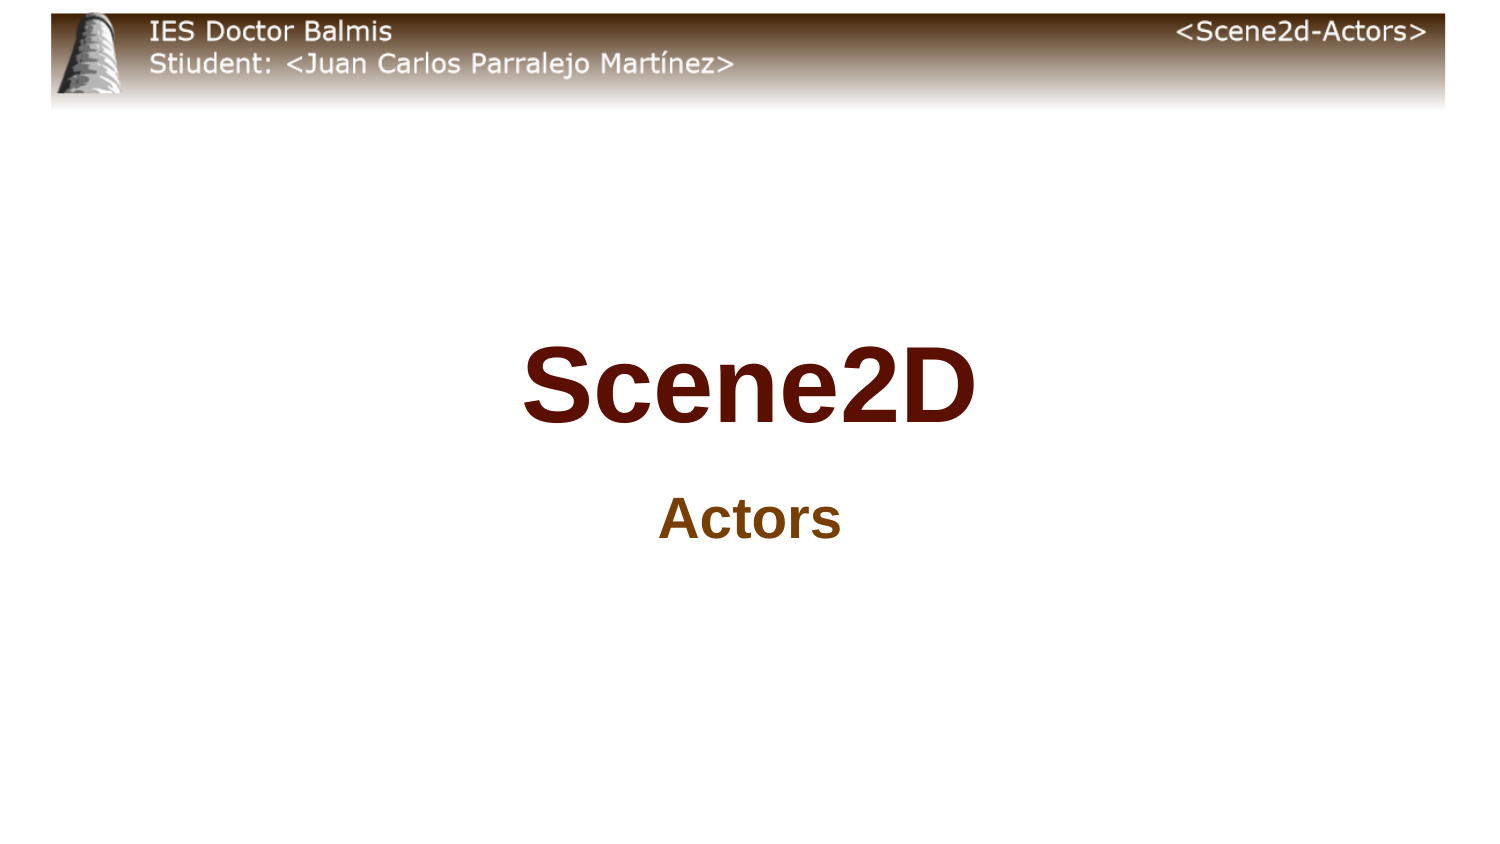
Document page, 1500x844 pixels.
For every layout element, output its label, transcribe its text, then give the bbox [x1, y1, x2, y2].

picture [51, 6, 1449, 117]
subtitle Actors [51, 464, 1449, 595]
title Scene2D [51, 122, 1449, 459]
